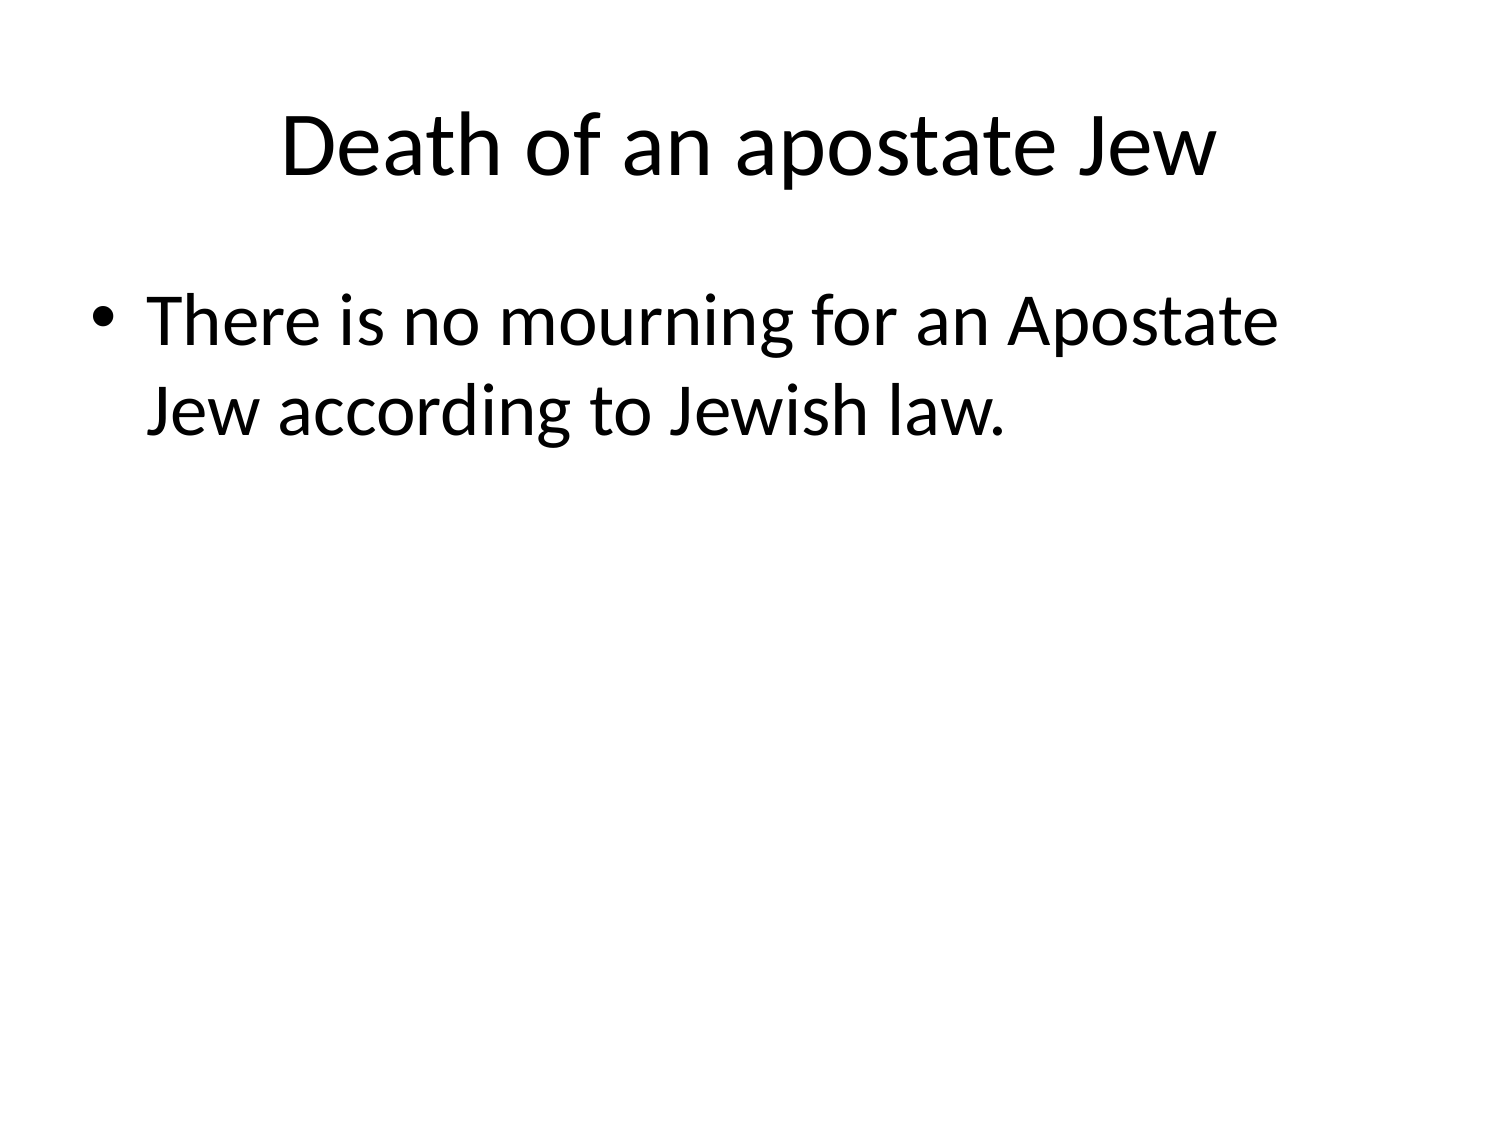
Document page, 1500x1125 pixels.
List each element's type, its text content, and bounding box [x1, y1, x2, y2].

title Death of an apostate Jew [75, 45, 1425, 233]
list There is no mourning for an Apostate Jew according to Jewish law. [75, 262, 1425, 1005]
